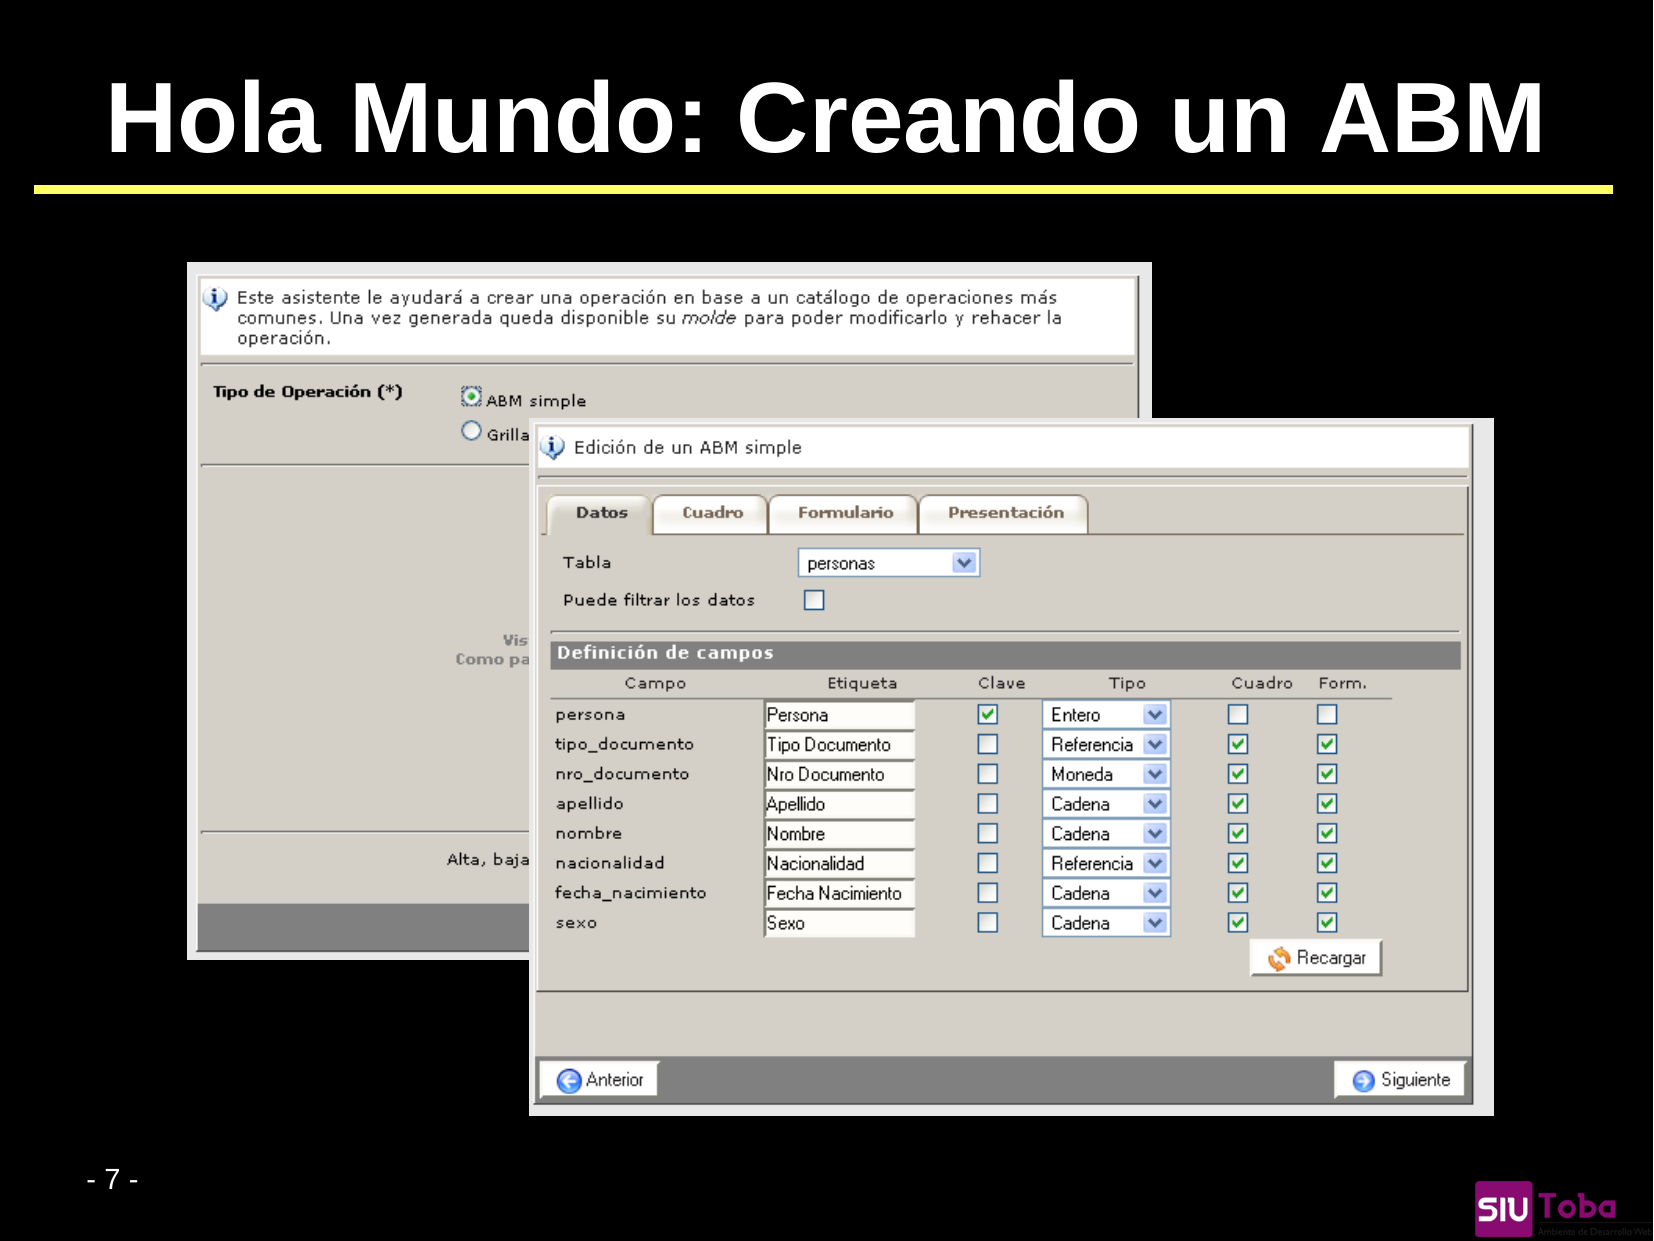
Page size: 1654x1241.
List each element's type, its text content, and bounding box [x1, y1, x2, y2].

title Hola Mundo: Creando un ABM [58, 47, 1594, 188]
picture [1475, 1181, 1652, 1237]
picture [187, 262, 1494, 1116]
